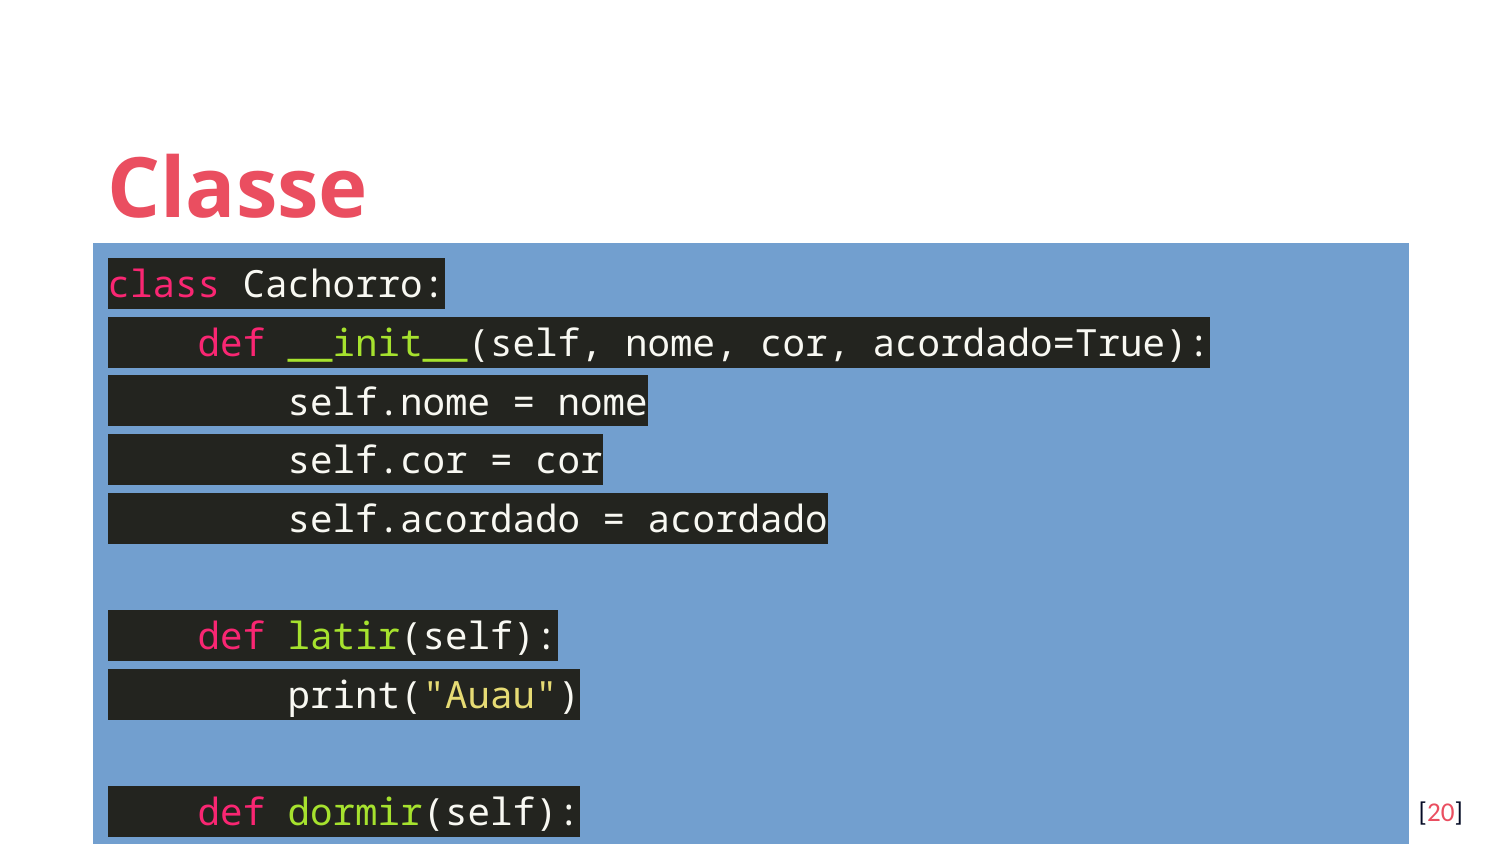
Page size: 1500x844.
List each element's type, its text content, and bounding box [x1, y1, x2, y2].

slide_number [20] [1409, 779, 1494, 844]
text_box Classe [92, 104, 1408, 243]
table_header class Cachorro: def __init__(self, nome, cor, acordado=True): self.nome = nome self.cor = cor self.acordado = acordado def latir(self): print("Auau") def dormir(self): self.acordado = False print("Zzzzz...") [93, 243, 1409, 844]
